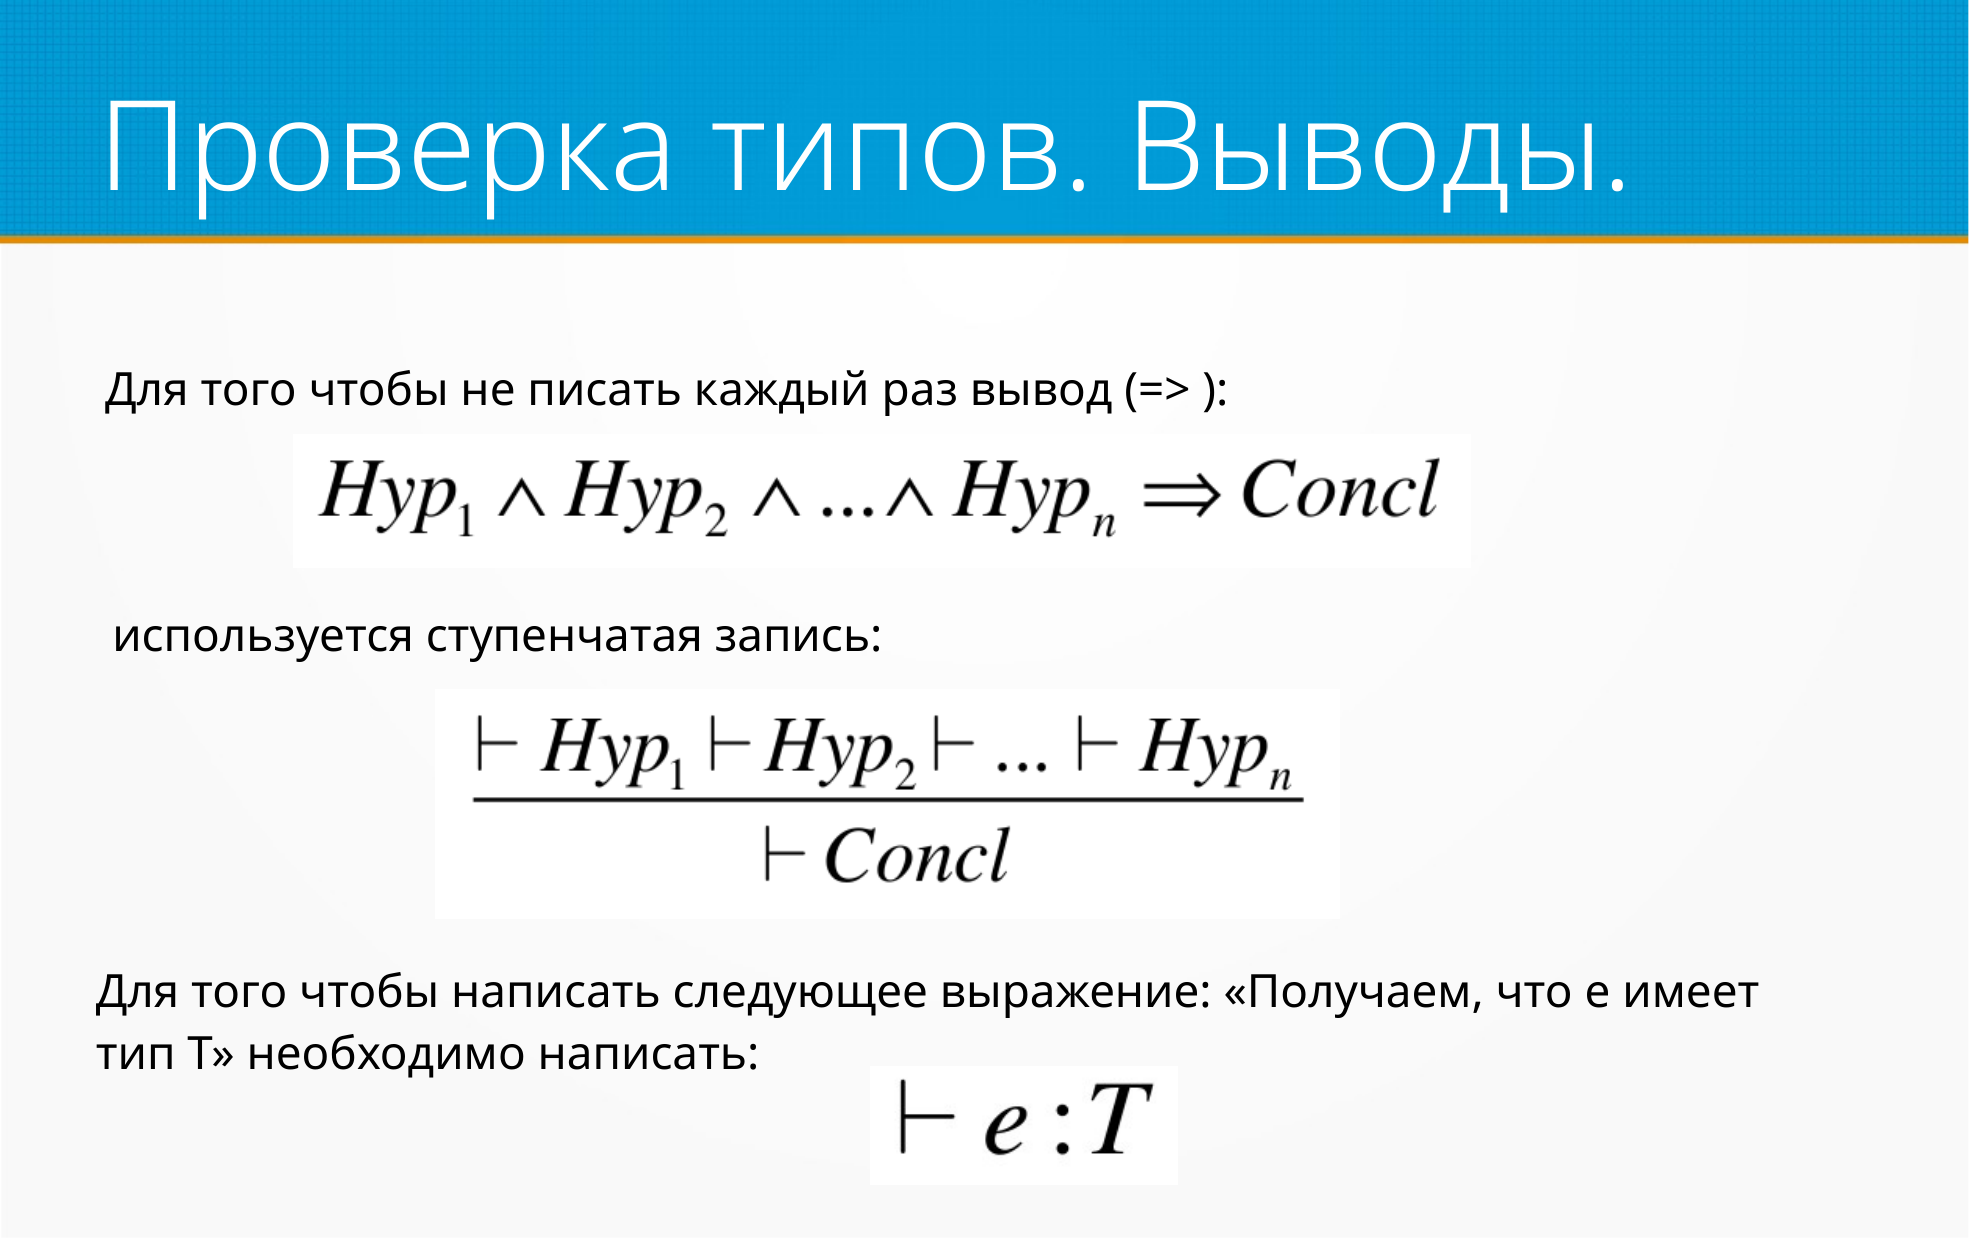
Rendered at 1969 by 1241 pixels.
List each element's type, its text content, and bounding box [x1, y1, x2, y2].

text_box Для того чтобы не писать каждый раз вывод (=> ): [99, 354, 1366, 421]
title Проверка типов. Выводы. [98, 19, 1870, 227]
text_box Для того чтобы написать следующее выражение: «Получаем, что e имеет тип T» необходимо написать: [90, 961, 1912, 1081]
text_box используется ступенчатая запись: [106, 601, 960, 667]
picture [0, 233, 1969, 1241]
